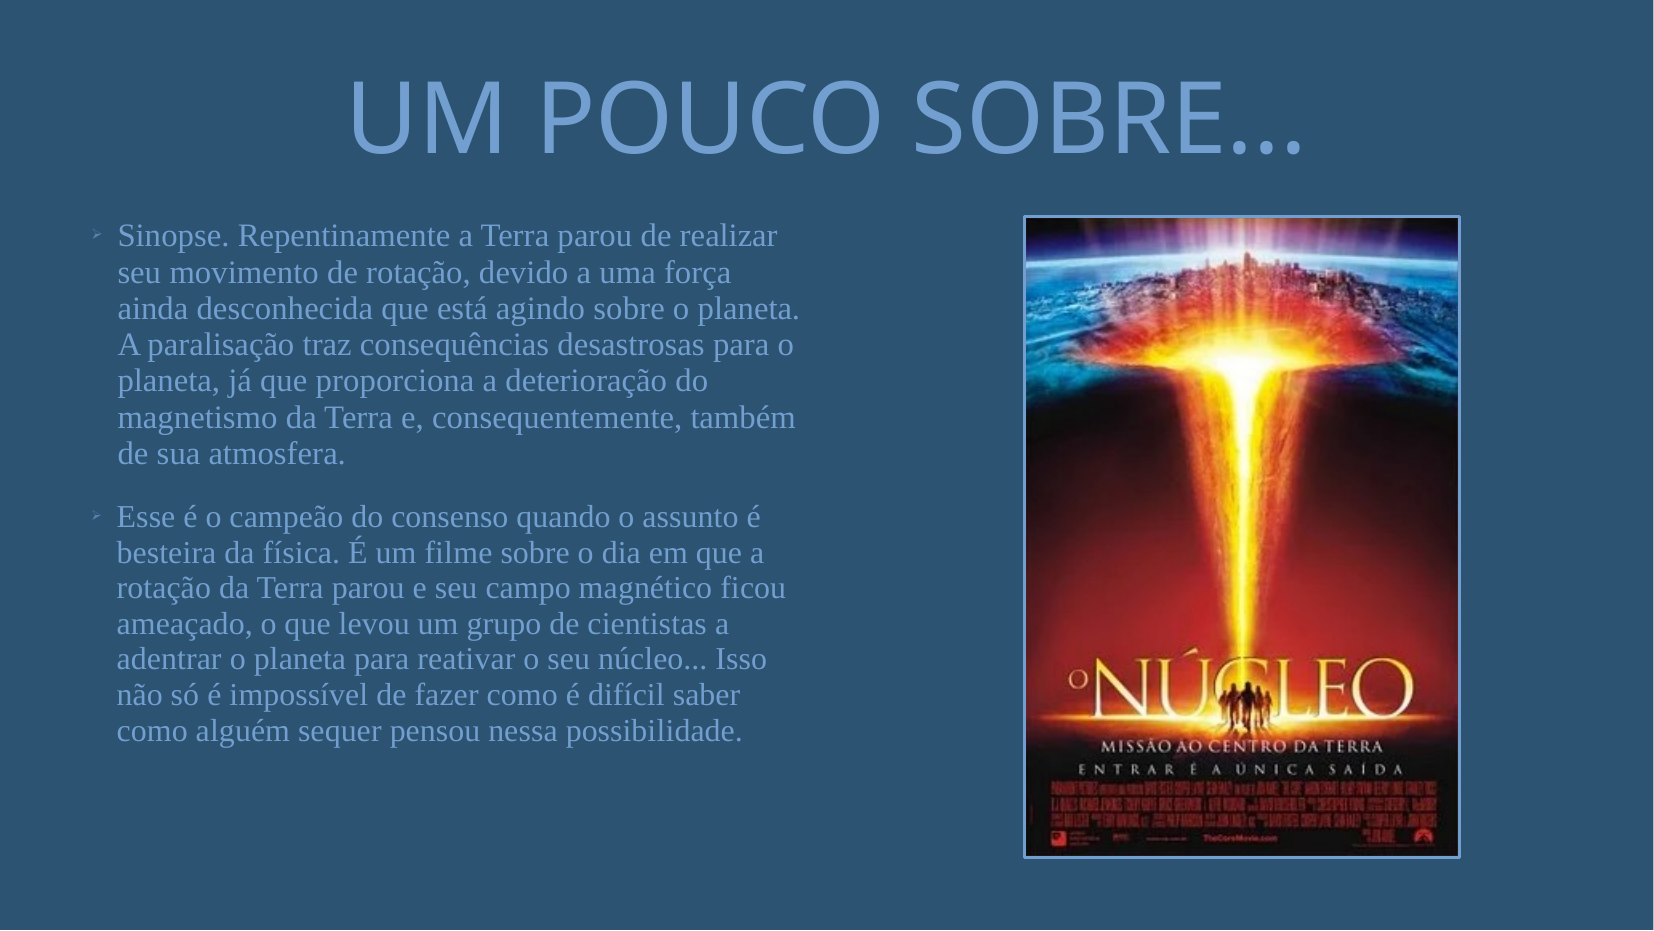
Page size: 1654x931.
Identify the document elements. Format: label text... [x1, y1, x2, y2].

title UM POUCO SOBRE... [82, 37, 1571, 193]
list Sinopse. Repentinamente a Terra parou de realizar seu movimento de rotação, devido a uma força ainda desconhecida que está agindo sobre o planeta. A paralisação traz consequências desastrosas para o planeta, já que proporciona a deterioração do magnetismo da Terra e, consequentemente, também de sua atmosfera. [82, 217, 809, 475]
list Esse é o campeão do consenso quando o assunto é besteira da física. É um filme sobre o dia em que a rotação da Terra parou e seu campo magnético ficou ameaçado, o que levou um grupo de cientistas a adentrar o planeta para reativar o seu núcleo... Isso não só é impossível de fazer como é difícil saber como alguém sequer pensou nessa possibilidade. [82, 499, 809, 757]
picture [1025, 217, 1459, 857]
